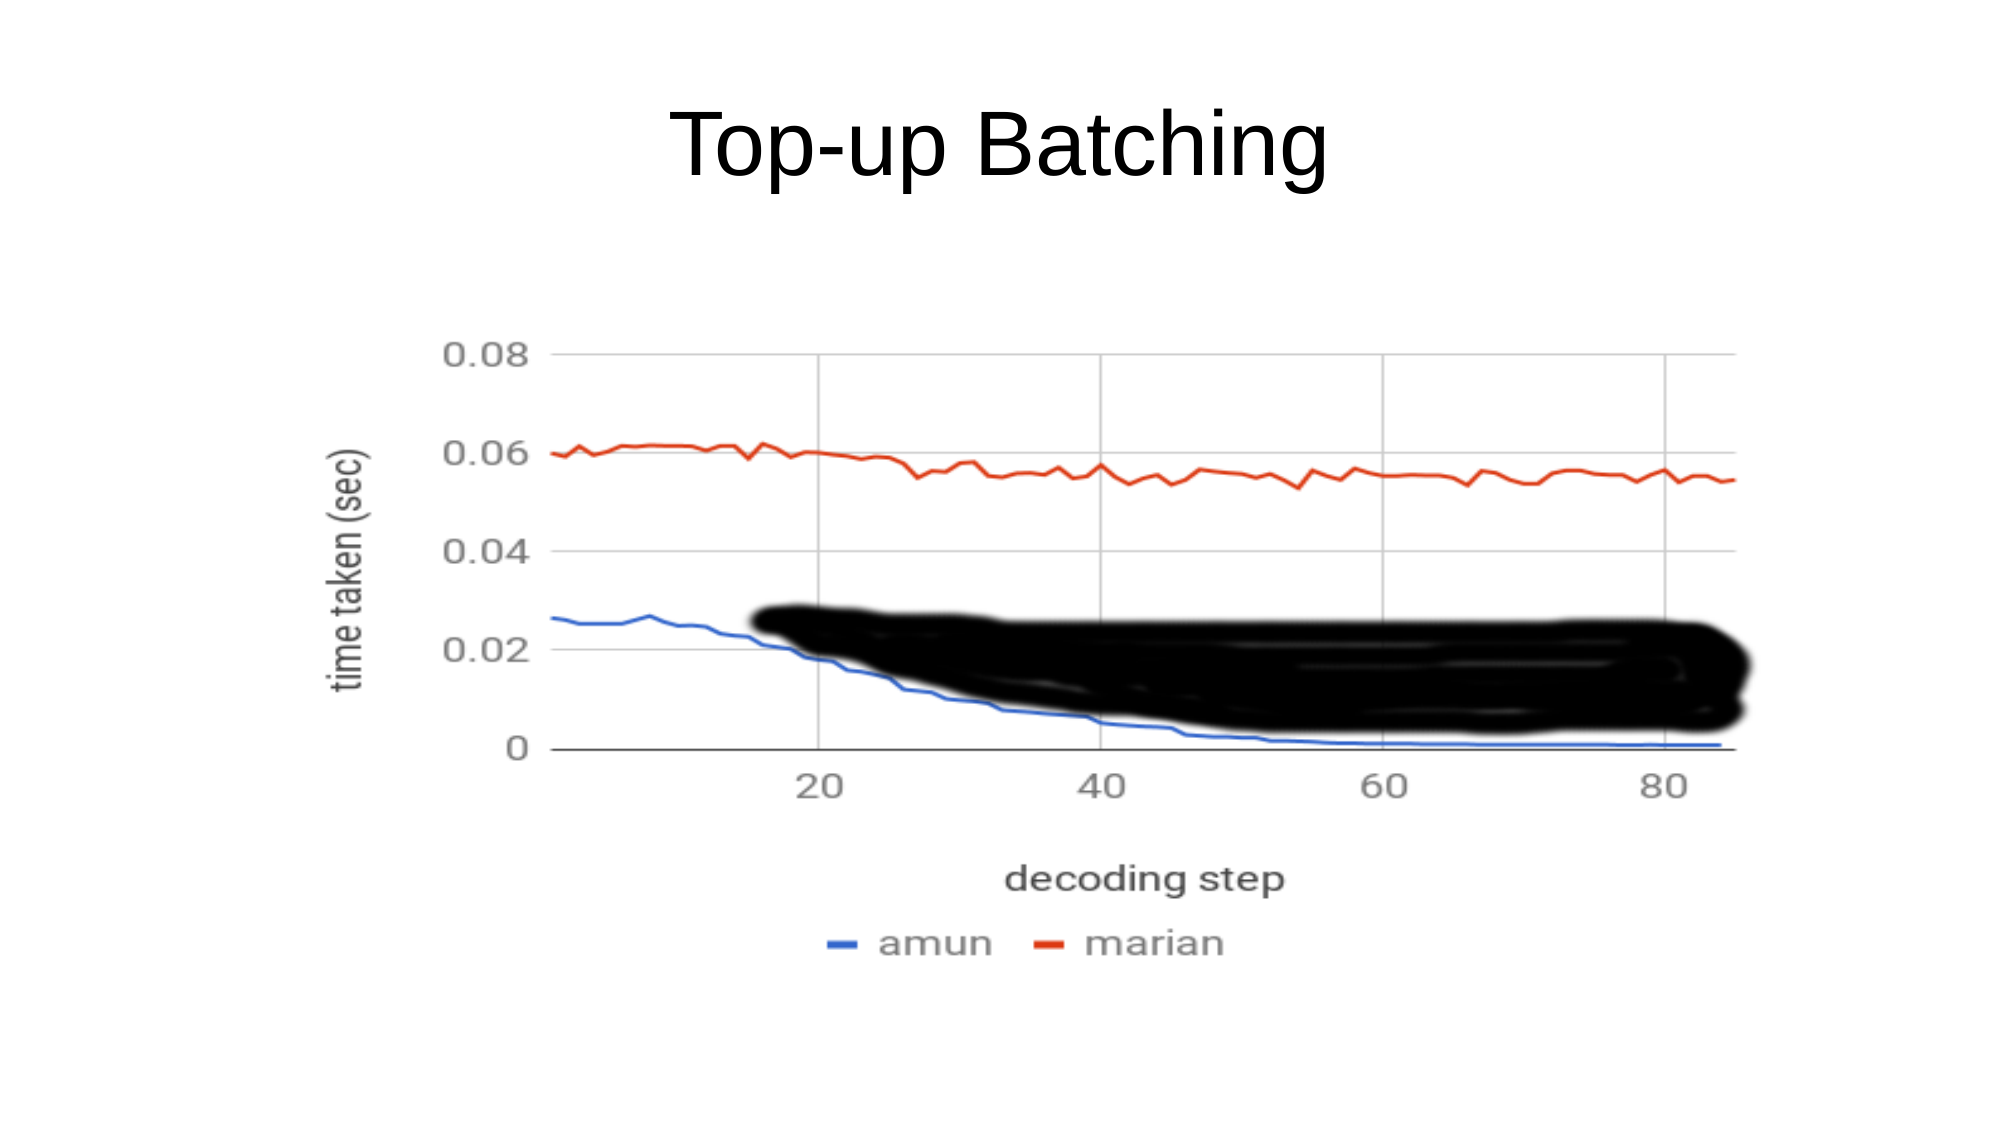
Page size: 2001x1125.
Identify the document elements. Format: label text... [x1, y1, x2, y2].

text_box Top-up Batching [99, 44, 1900, 233]
picture [271, 299, 1783, 1001]
